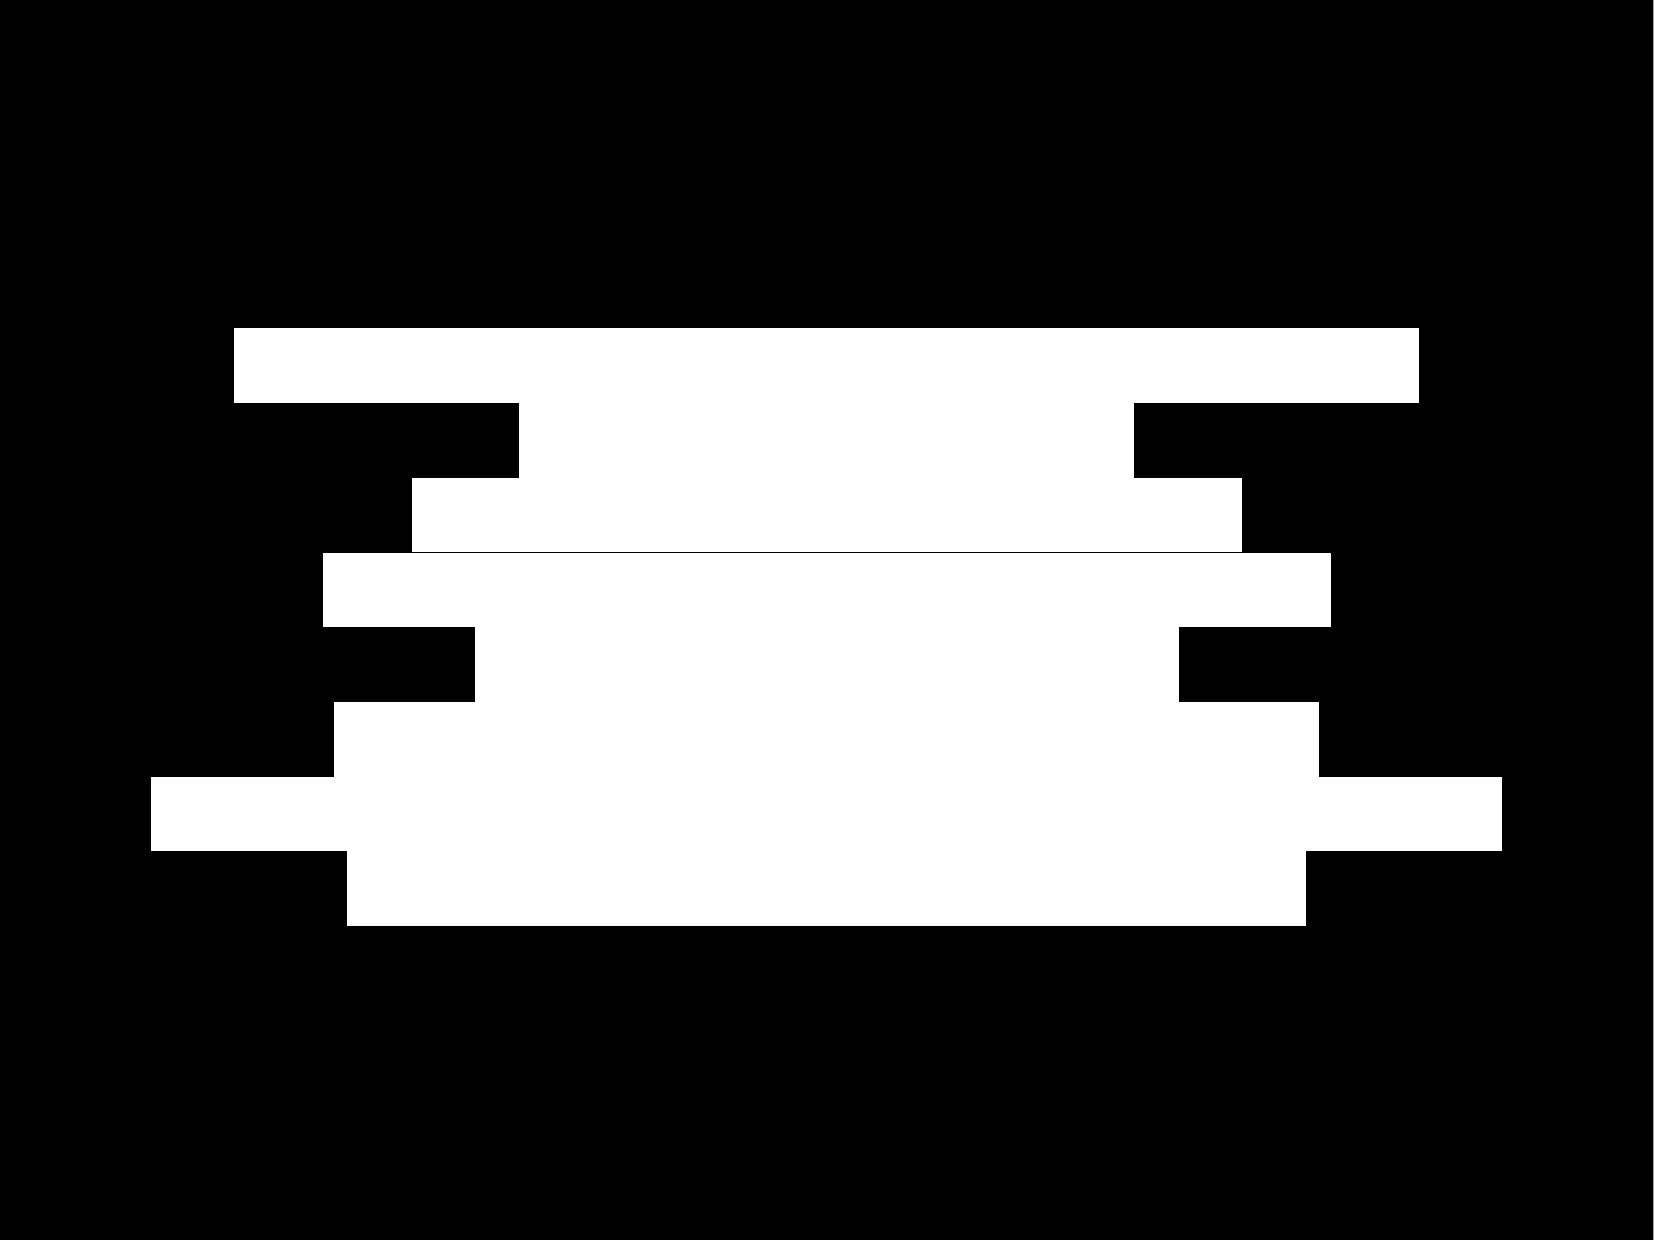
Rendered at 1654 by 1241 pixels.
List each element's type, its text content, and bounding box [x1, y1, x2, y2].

subtitle Houve festa durante três dias no inferno A vida estava de luto Os sonhos ficaram desertos E a chave de acesso à eternidade Estava na profundidade Nas mãos do mentor da maldade Mas foi parte do plano de Jesus Cristo morrer Pra que o homem pudesse viver [82, 49, 1571, 1205]
